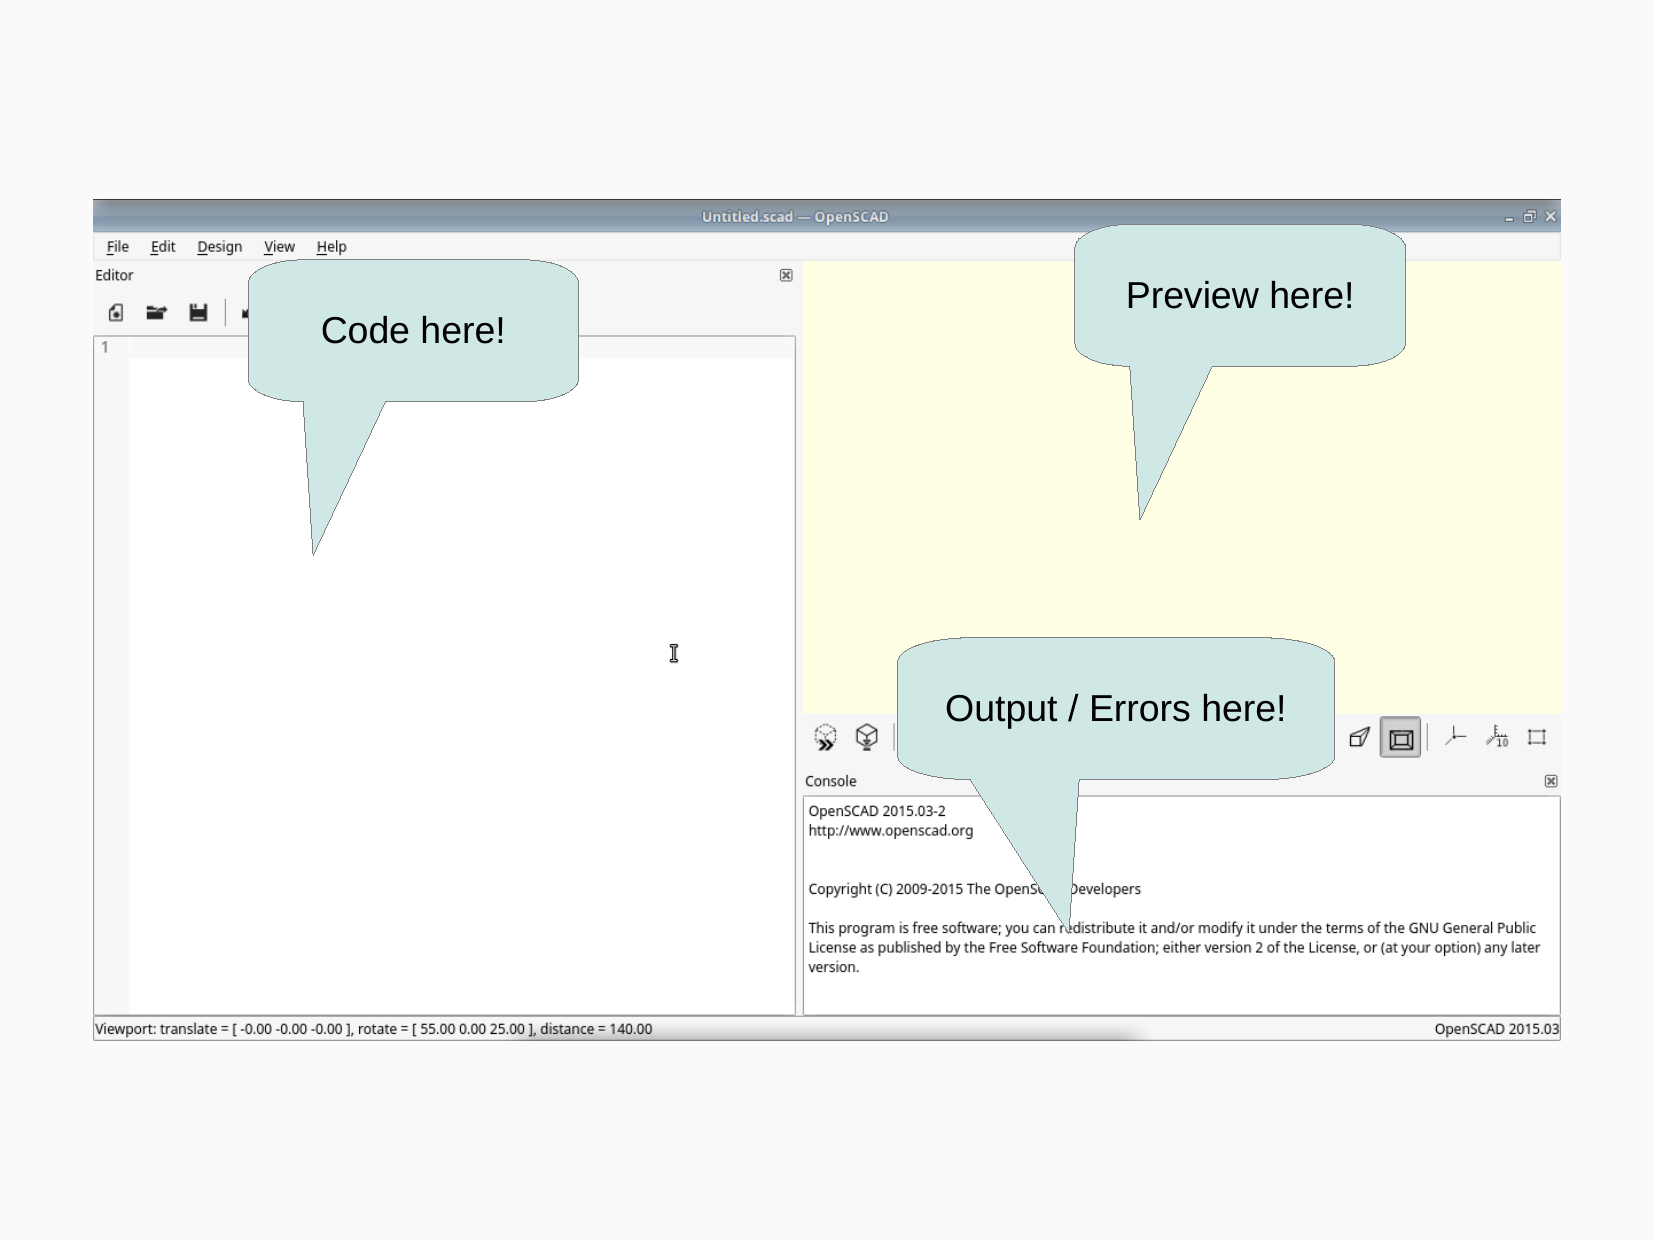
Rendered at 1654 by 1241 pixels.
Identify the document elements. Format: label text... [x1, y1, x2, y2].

text_box Preview here! [1074, 224, 1406, 520]
text_box Output / Errors here! [897, 637, 1335, 934]
text_box Code here! [248, 259, 579, 556]
picture [93, 199, 1561, 1041]
